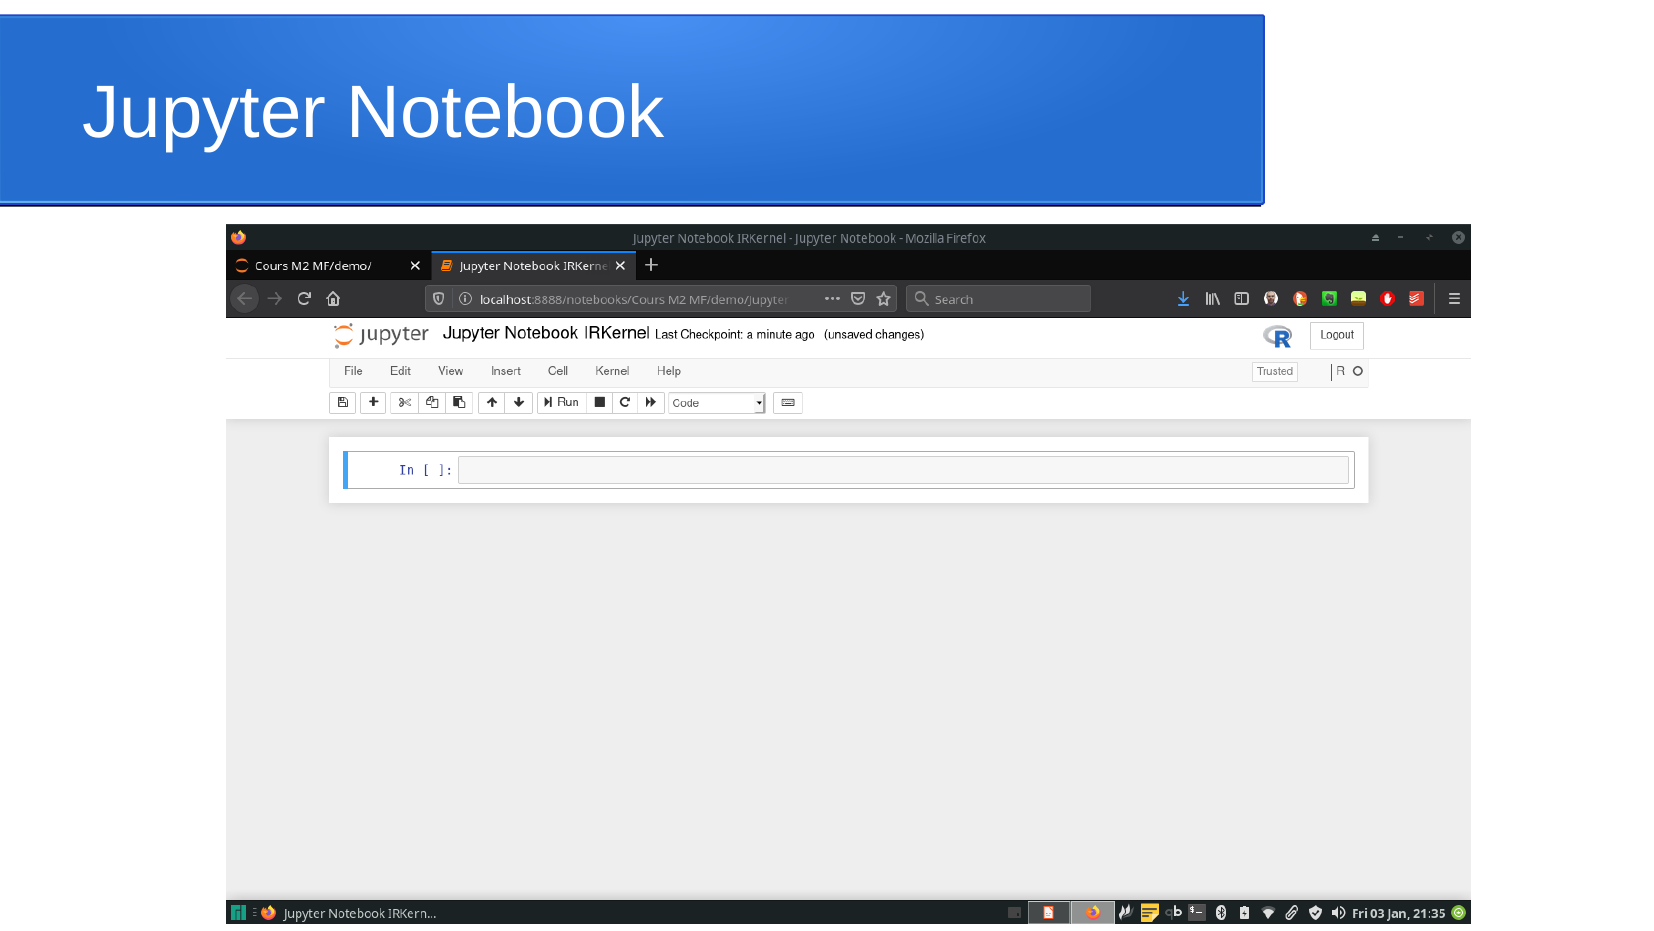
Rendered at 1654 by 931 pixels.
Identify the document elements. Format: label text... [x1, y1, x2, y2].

title Jupyter Notebook [82, 35, 1235, 189]
picture [226, 224, 1471, 924]
